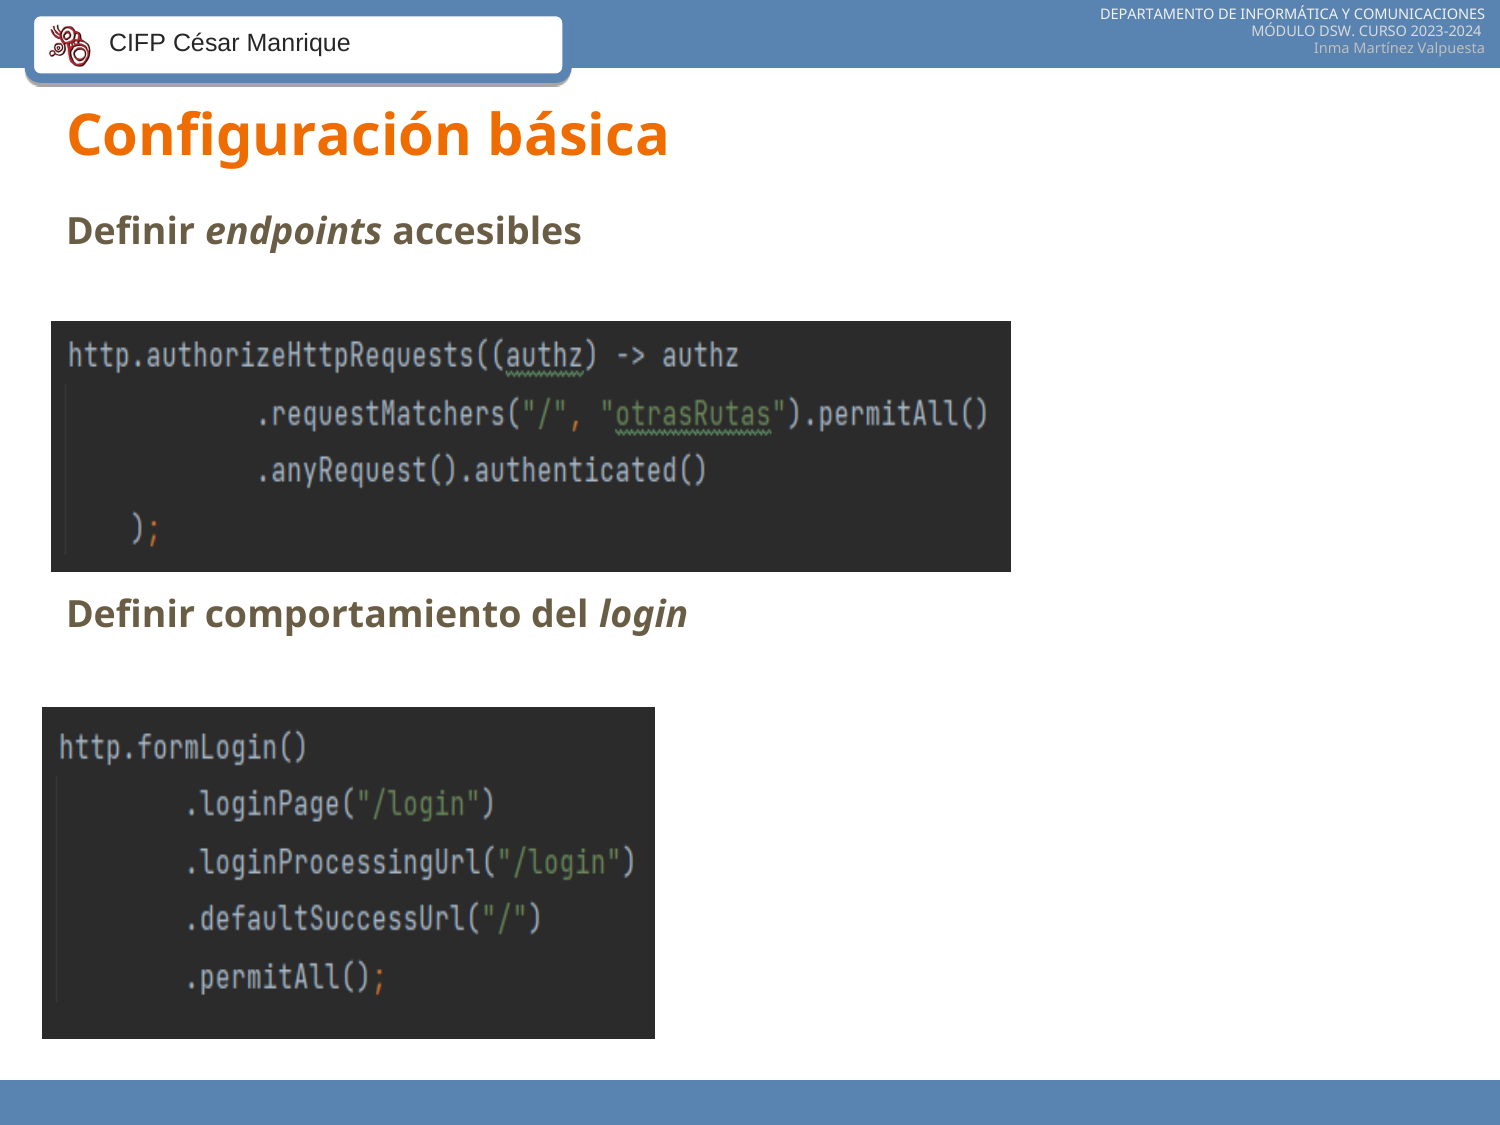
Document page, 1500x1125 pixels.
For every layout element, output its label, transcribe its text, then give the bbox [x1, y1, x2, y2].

picture [47, 23, 93, 67]
list Definir endpoints accesibles [51, 185, 1449, 476]
picture [42, 707, 655, 1039]
picture [51, 321, 1011, 568]
list Definir comportamiento del login [51, 568, 1449, 859]
title Configuración básica [51, 82, 1449, 182]
